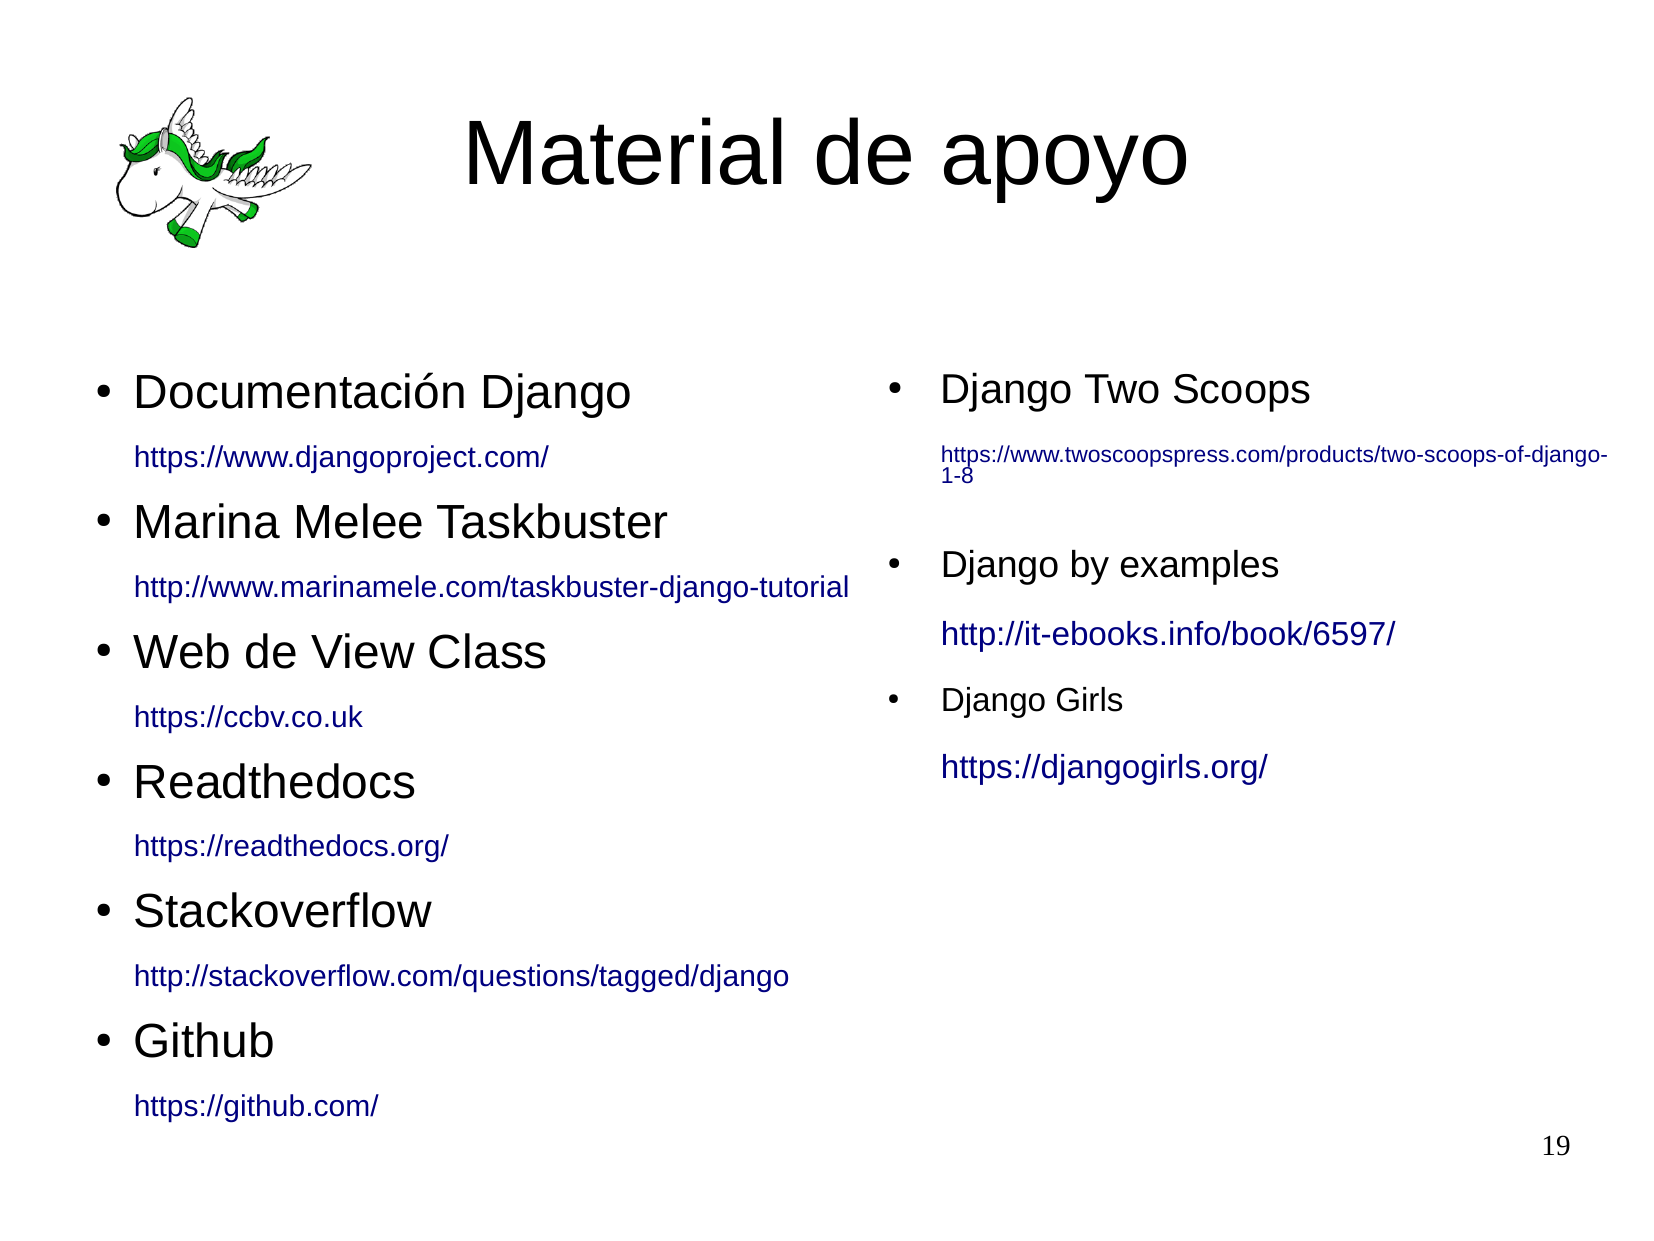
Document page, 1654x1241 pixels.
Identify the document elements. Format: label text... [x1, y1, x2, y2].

title Material de apoyo [82, 49, 1571, 257]
list Django Two Scoops https://www.twoscoopspress.com/products/two-scoops-of-django-1-8 Django by examples http://it-ebooks.info/book/6597/ Django Girls https://djangogirls.org/ [870, 290, 1621, 1126]
picture [83, 89, 344, 257]
list Documentación Django https://www.djangoproject.com/ Marina Melee Taskbuster http://www.marinamele.com/taskbuster-django-tutorial Web de View Class https://ccbv.co.uk Readthedocs https://readthedocs.org/ Stackoverflow http://stackoverflow.com/questions/tagged/django Github https://github.com/ [82, 290, 870, 1126]
